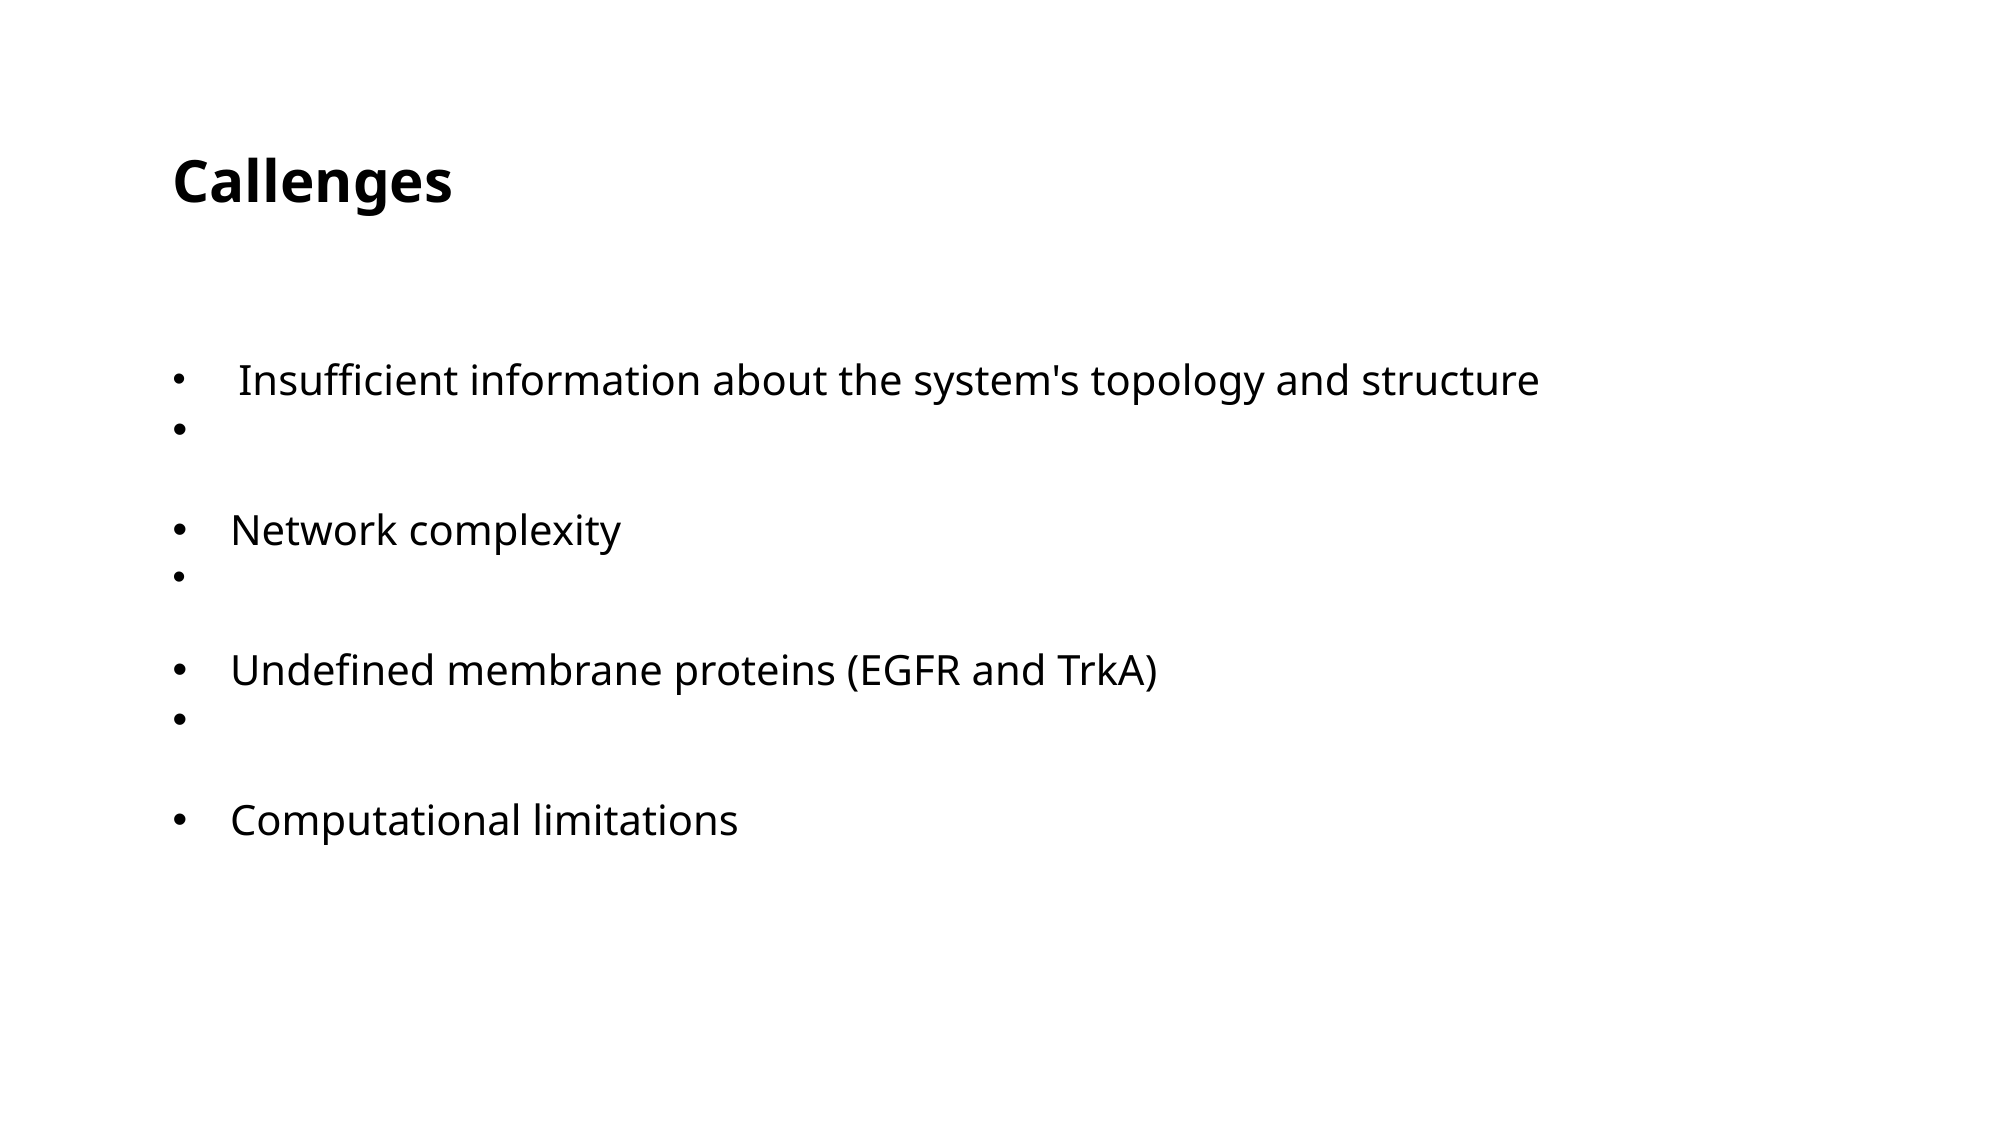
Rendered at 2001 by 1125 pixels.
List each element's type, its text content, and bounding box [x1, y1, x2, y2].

text_box Callenges Insufficient information about the system's topology and structure Network complexity Undefined membrane proteins (EGFR and TrkA) Computational limitations [157, 136, 2000, 859]
